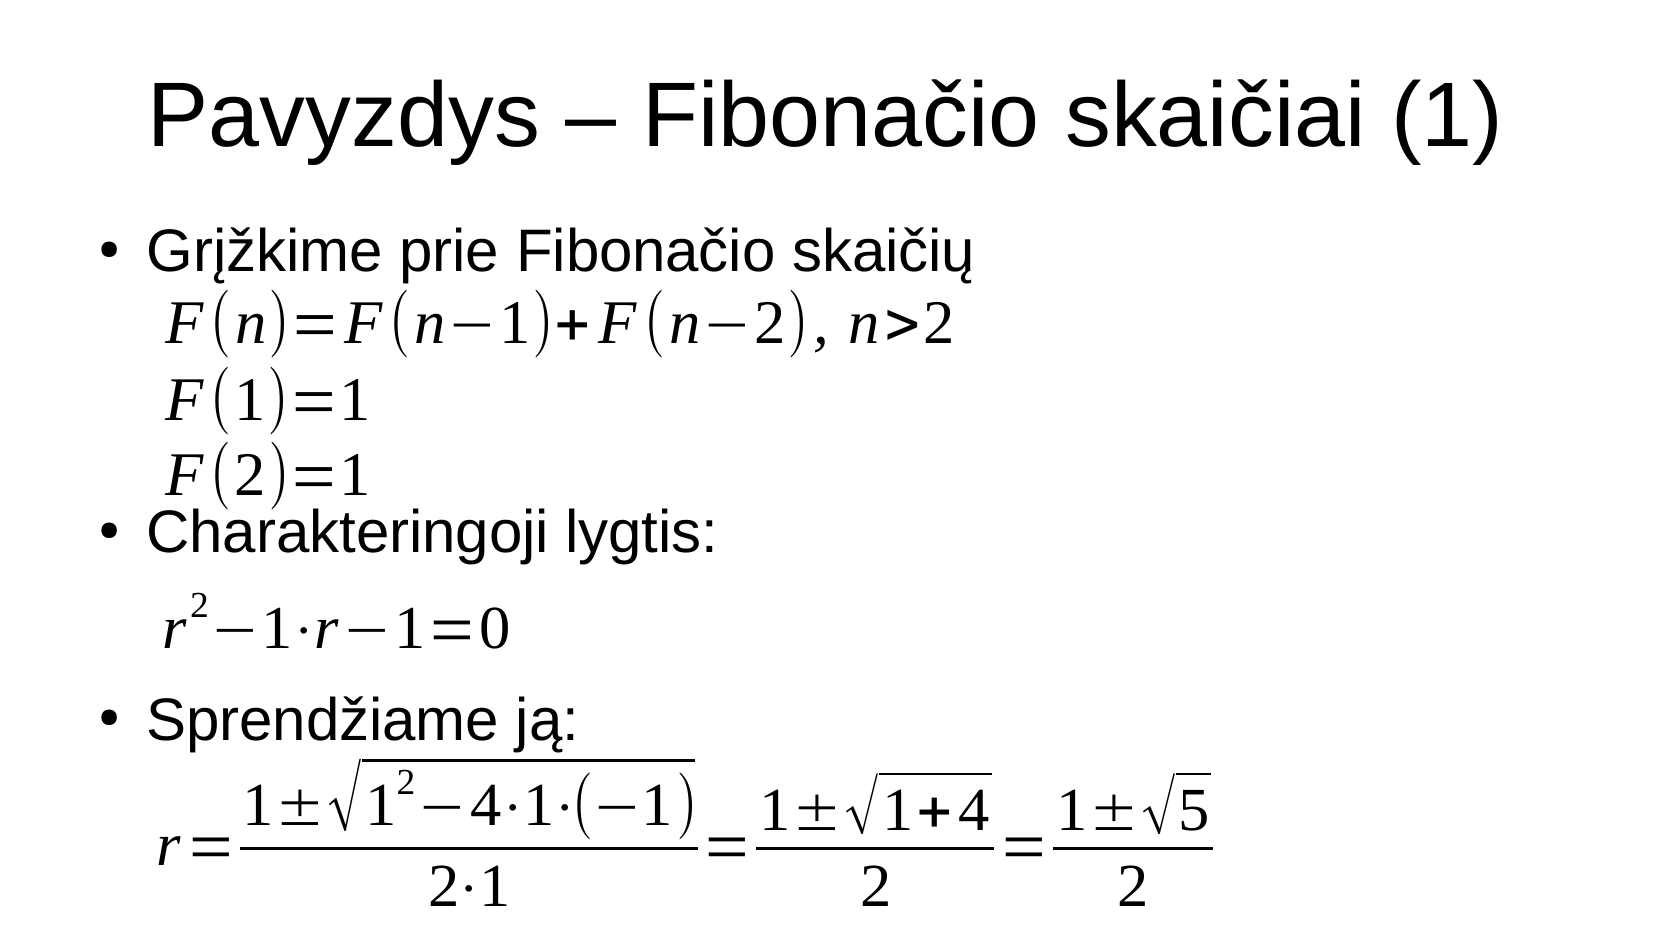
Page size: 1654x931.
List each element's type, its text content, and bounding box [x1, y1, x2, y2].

list Grįžkime prie Fibonačio skaičių Charakteringoji lygtis: Sprendžiame ją: [82, 217, 1571, 758]
chart [155, 288, 962, 514]
chart [150, 756, 1223, 921]
chart [155, 585, 518, 662]
title Pavyzdys – Fibonačio skaičiai (1) [82, 37, 1571, 193]
